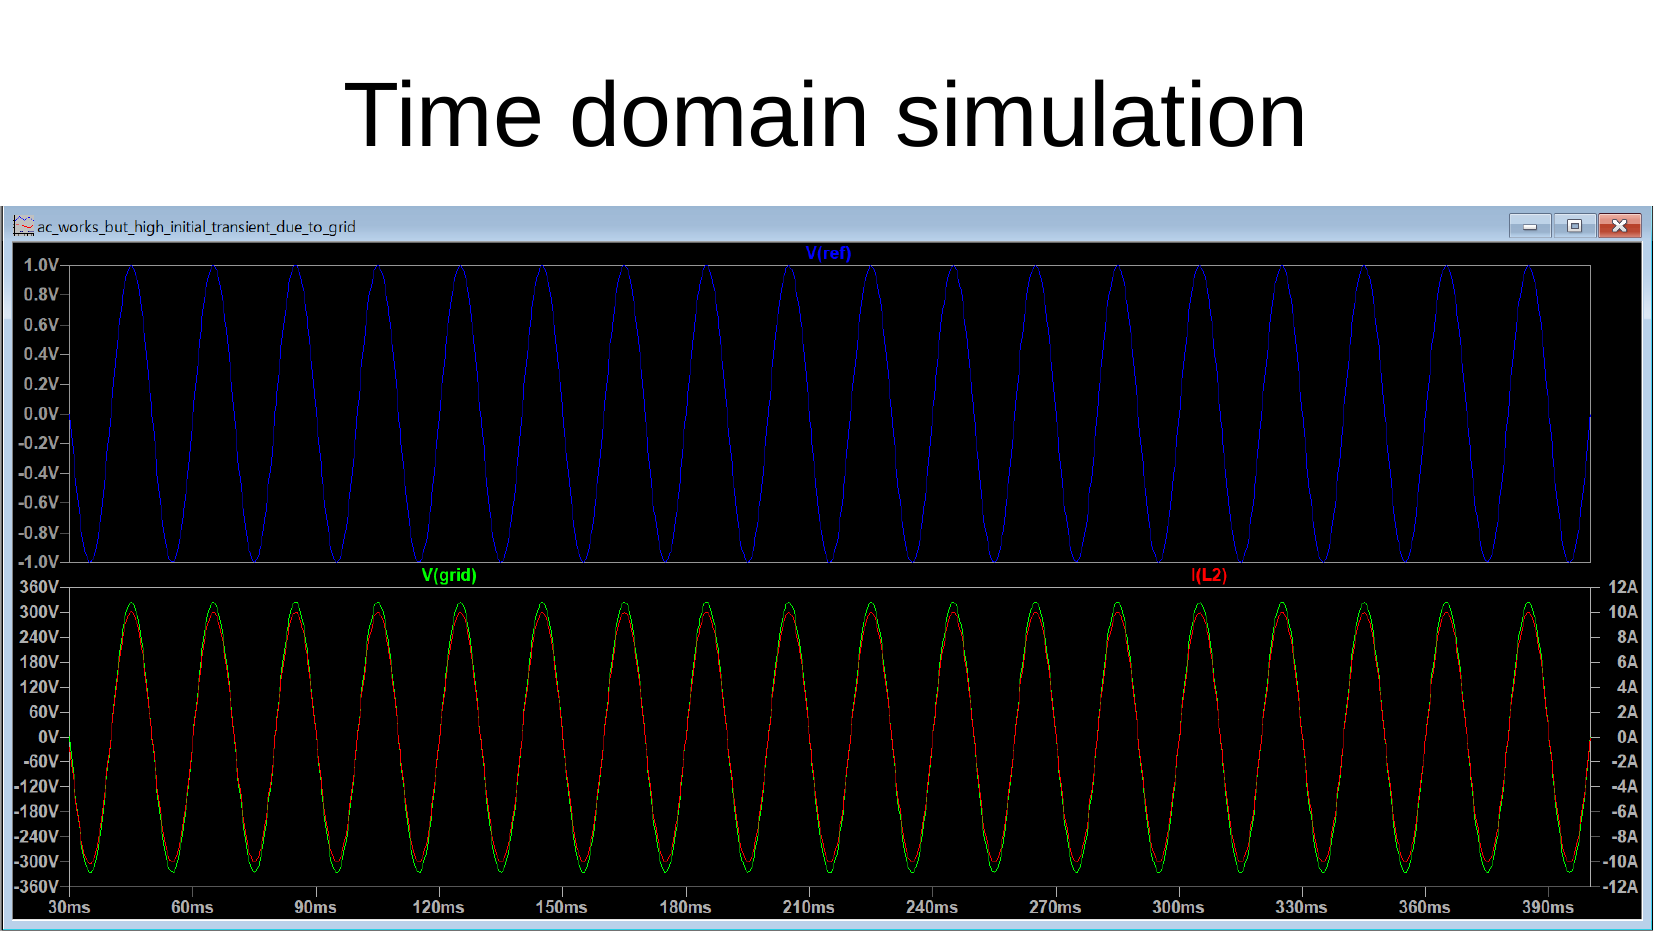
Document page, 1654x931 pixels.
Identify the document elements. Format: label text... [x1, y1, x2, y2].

picture [0, 206, 1654, 931]
title Time domain simulation [82, 37, 1571, 193]
